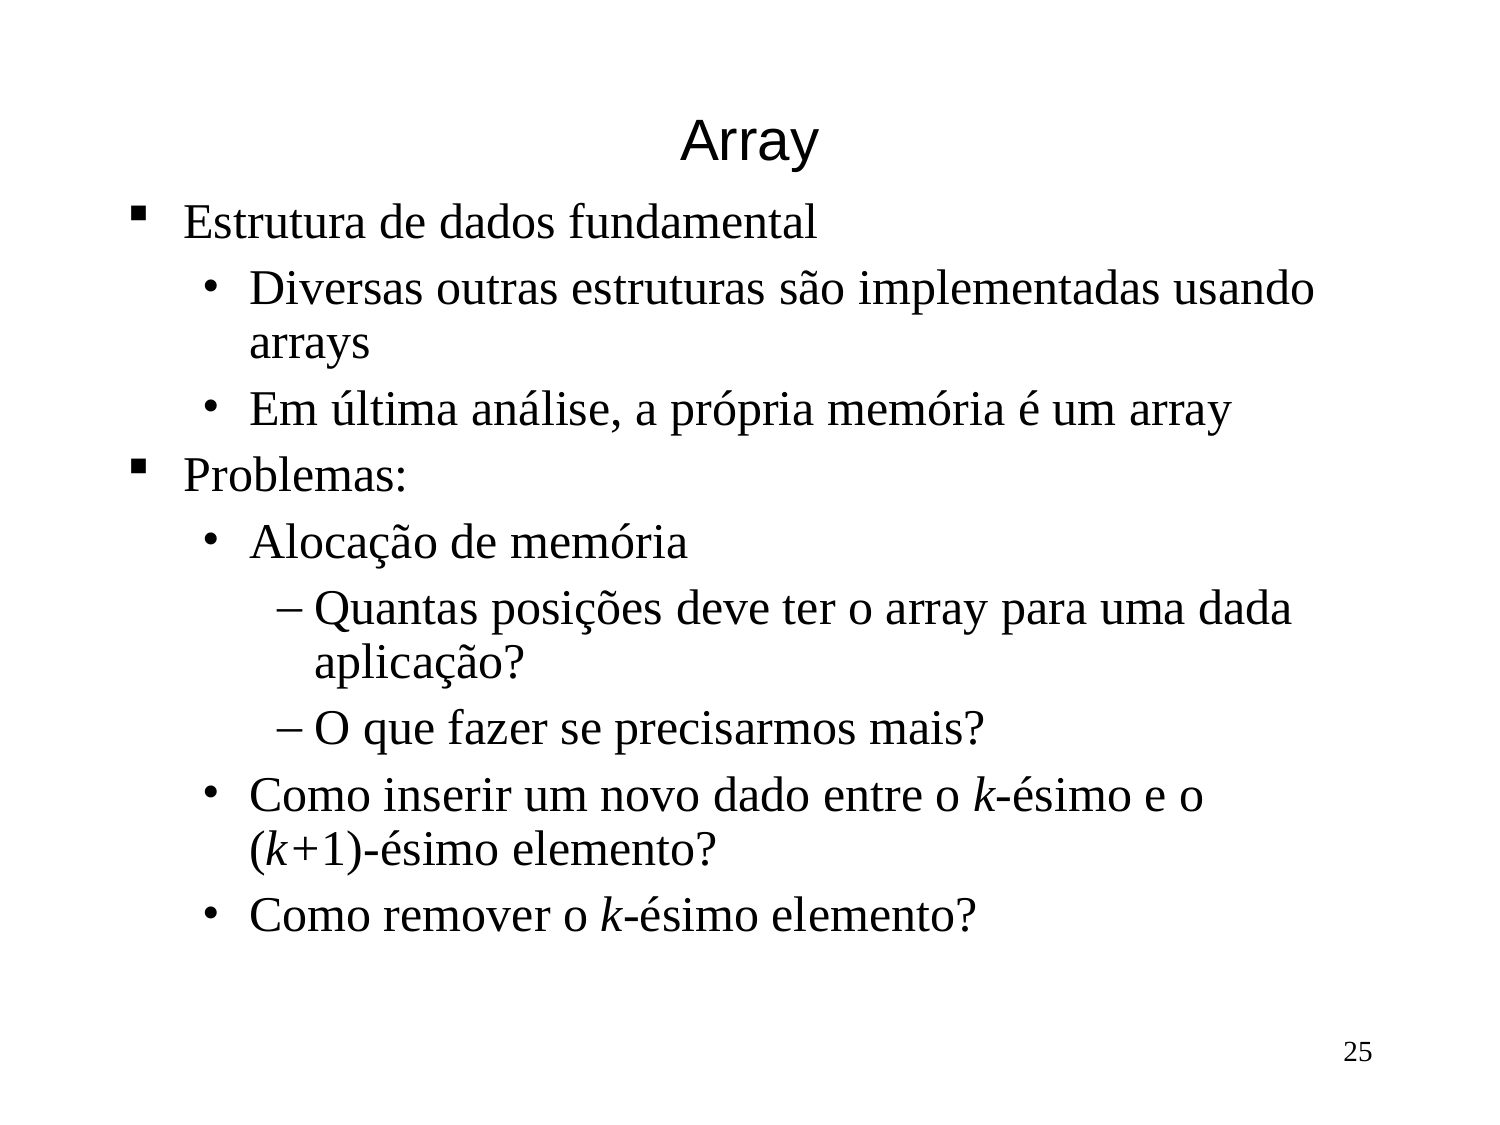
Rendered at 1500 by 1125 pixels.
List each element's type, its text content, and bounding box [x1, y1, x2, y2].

title Array [112, 99, 1388, 175]
list Estrutura de dados fundamental Diversas outras estruturas são implementadas usando arrays Em última análise, a própria memória é um array Problemas: Alocação de memória Quantas posições deve ter o array para uma dada aplicação? O que fazer se precisarmos mais? Como inserir um novo dado entre o k-ésimo e o (k+1)-ésimo elemento? Como remover o k-ésimo elemento? [112, 187, 1388, 1000]
